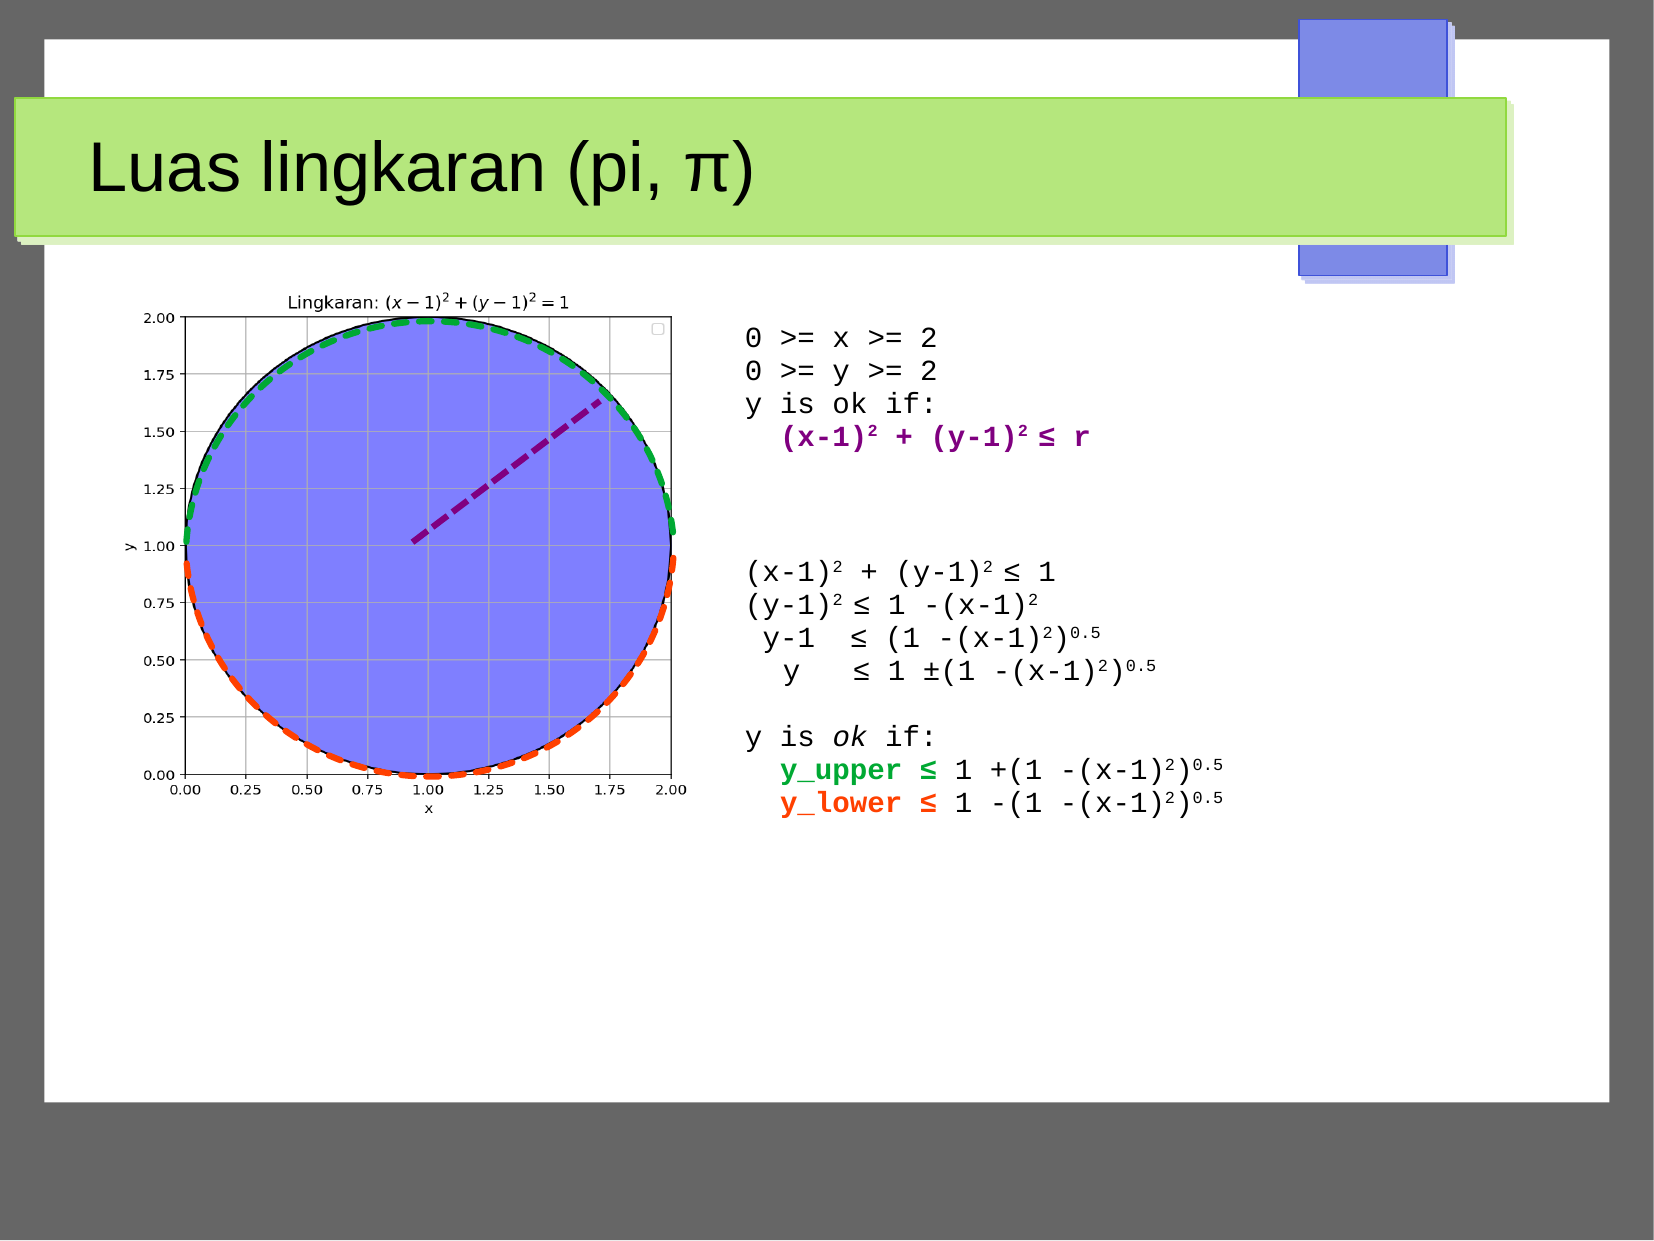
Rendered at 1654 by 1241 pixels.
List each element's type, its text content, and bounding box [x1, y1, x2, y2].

text_box 0 >= x >= 2 0 >= y >= 2 y is ok if: (x-1)2 + (y-1)2 ≤ r [730, 315, 1593, 549]
title Luas lingkaran (pi, π) [88, 98, 1506, 237]
text_box (x-1)2 + (y-1)2 ≤ 1 (y-1)2 ≤ 1 -(x-1)2 y-1 ≤ (1 -(x-1)2)0.5 y ≤ 1 ±(1 -(x-1)2)0.5 y is ok if: y_upper ≤ 1 +(1 -(x-1)2)0.5 y_lower ≤ 1 -(1 -(x-1)2)0.5 [730, 549, 1593, 1024]
picture [112, 282, 697, 826]
